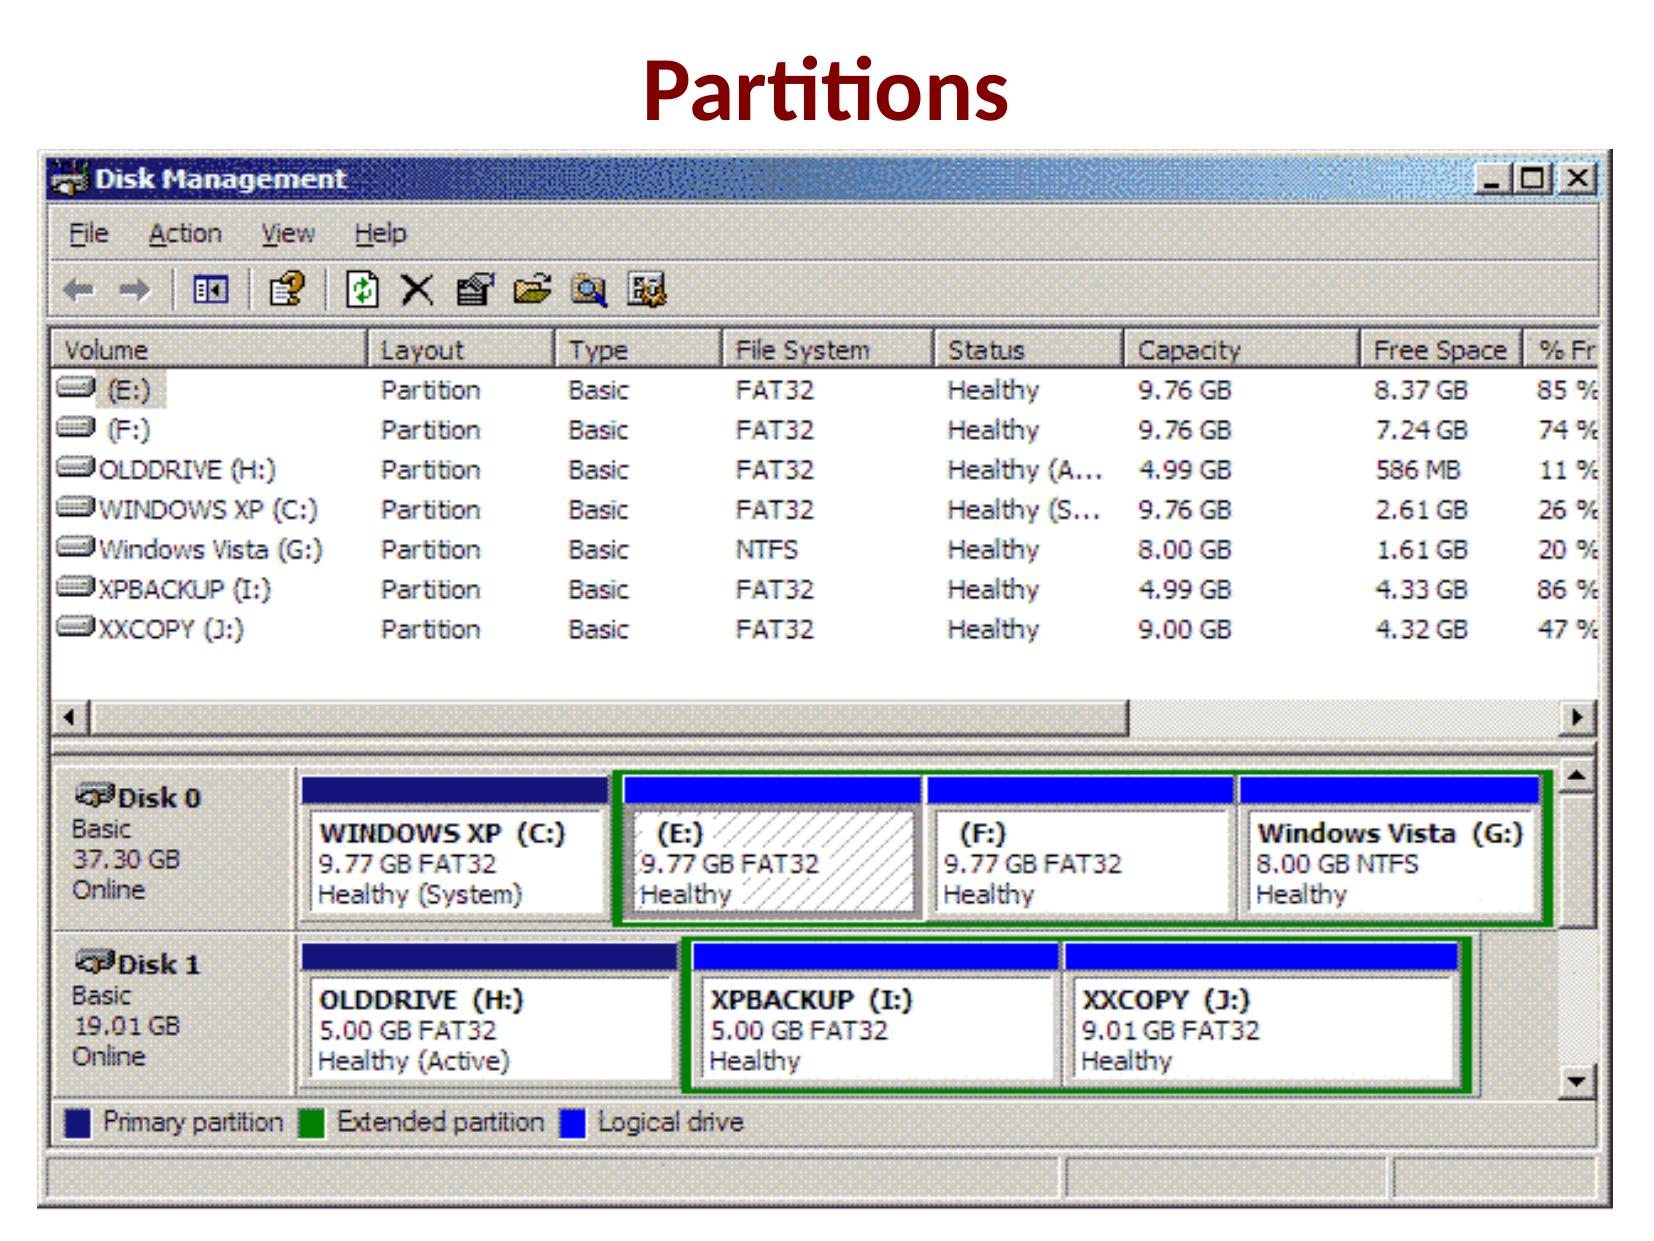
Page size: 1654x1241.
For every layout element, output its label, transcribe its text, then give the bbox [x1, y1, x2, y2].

picture [37, 149, 1613, 1241]
title Partitions [82, 37, 1571, 149]
